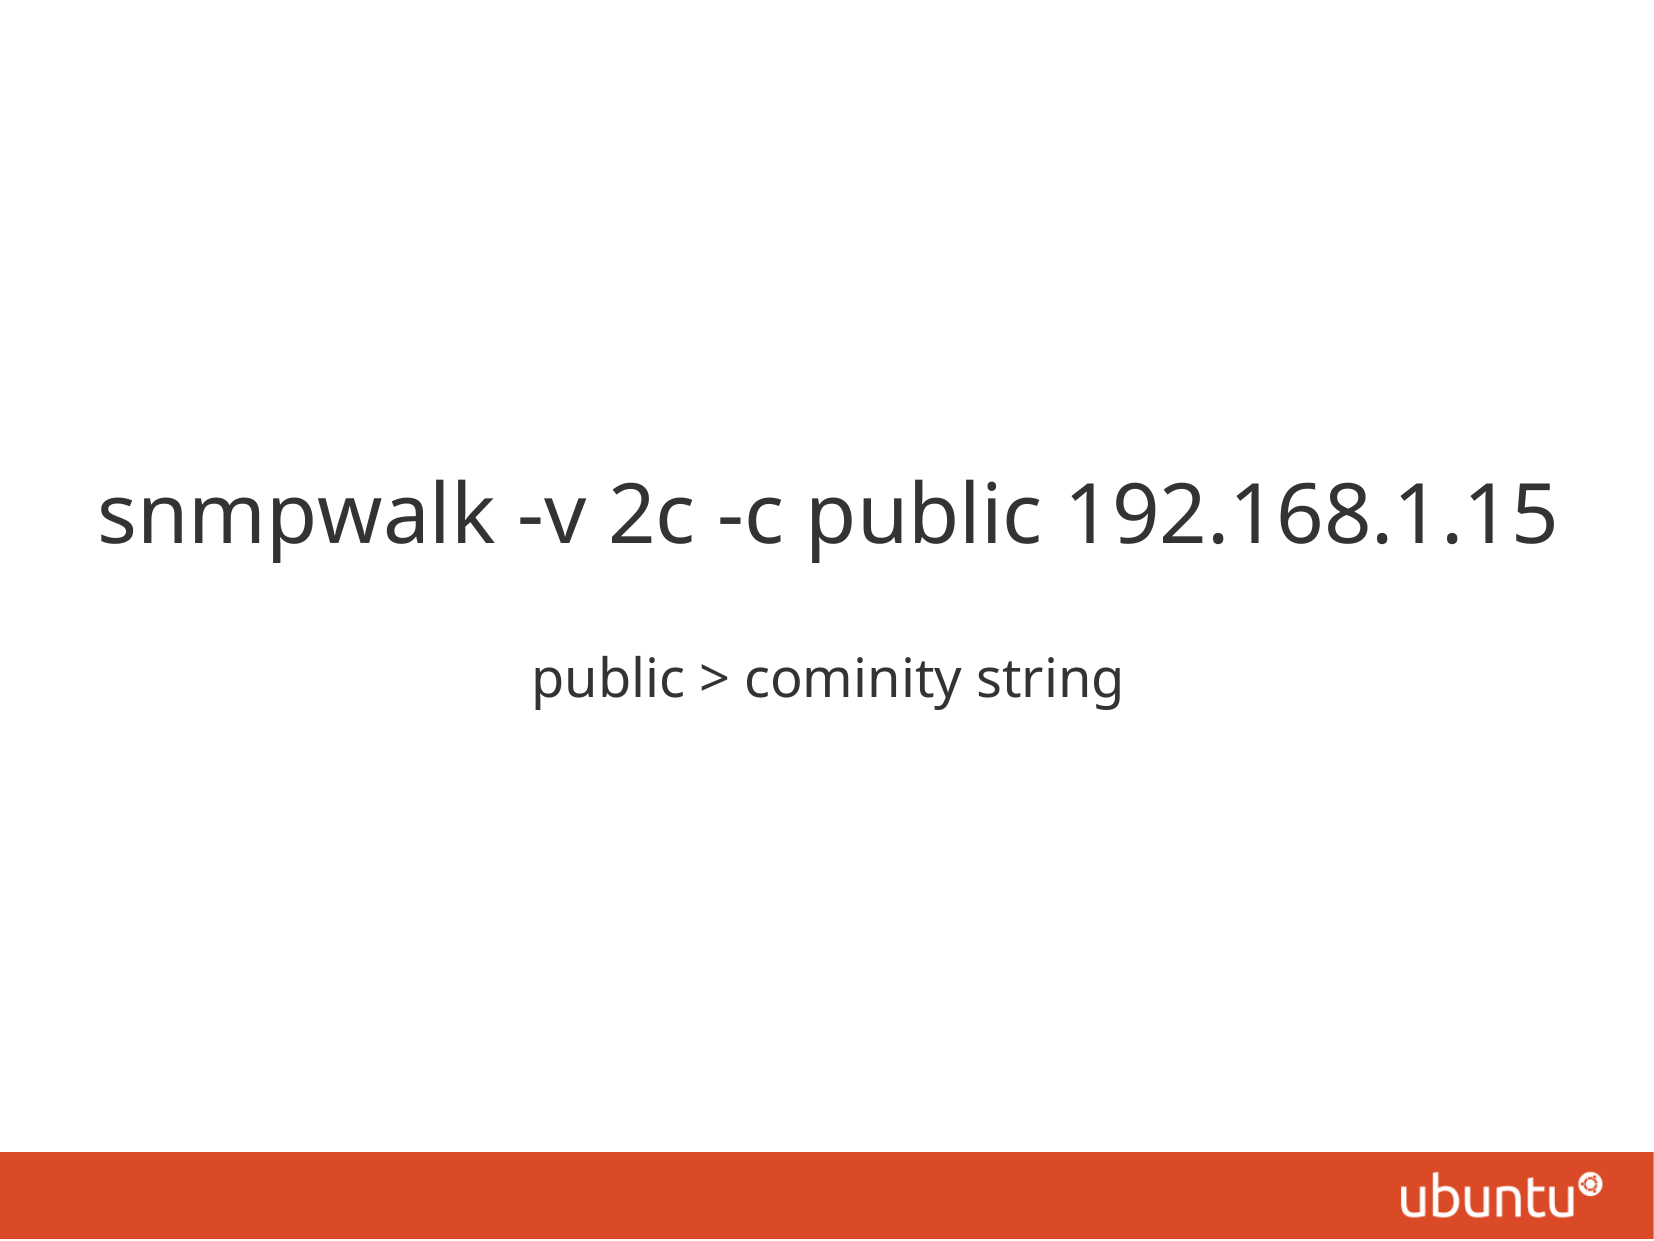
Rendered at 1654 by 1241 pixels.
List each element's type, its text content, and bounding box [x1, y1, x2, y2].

title snmpwalk -v 2c -c public 192.168.1.15 public > cominity string [59, 353, 1598, 827]
picture [0, 1152, 1654, 1239]
